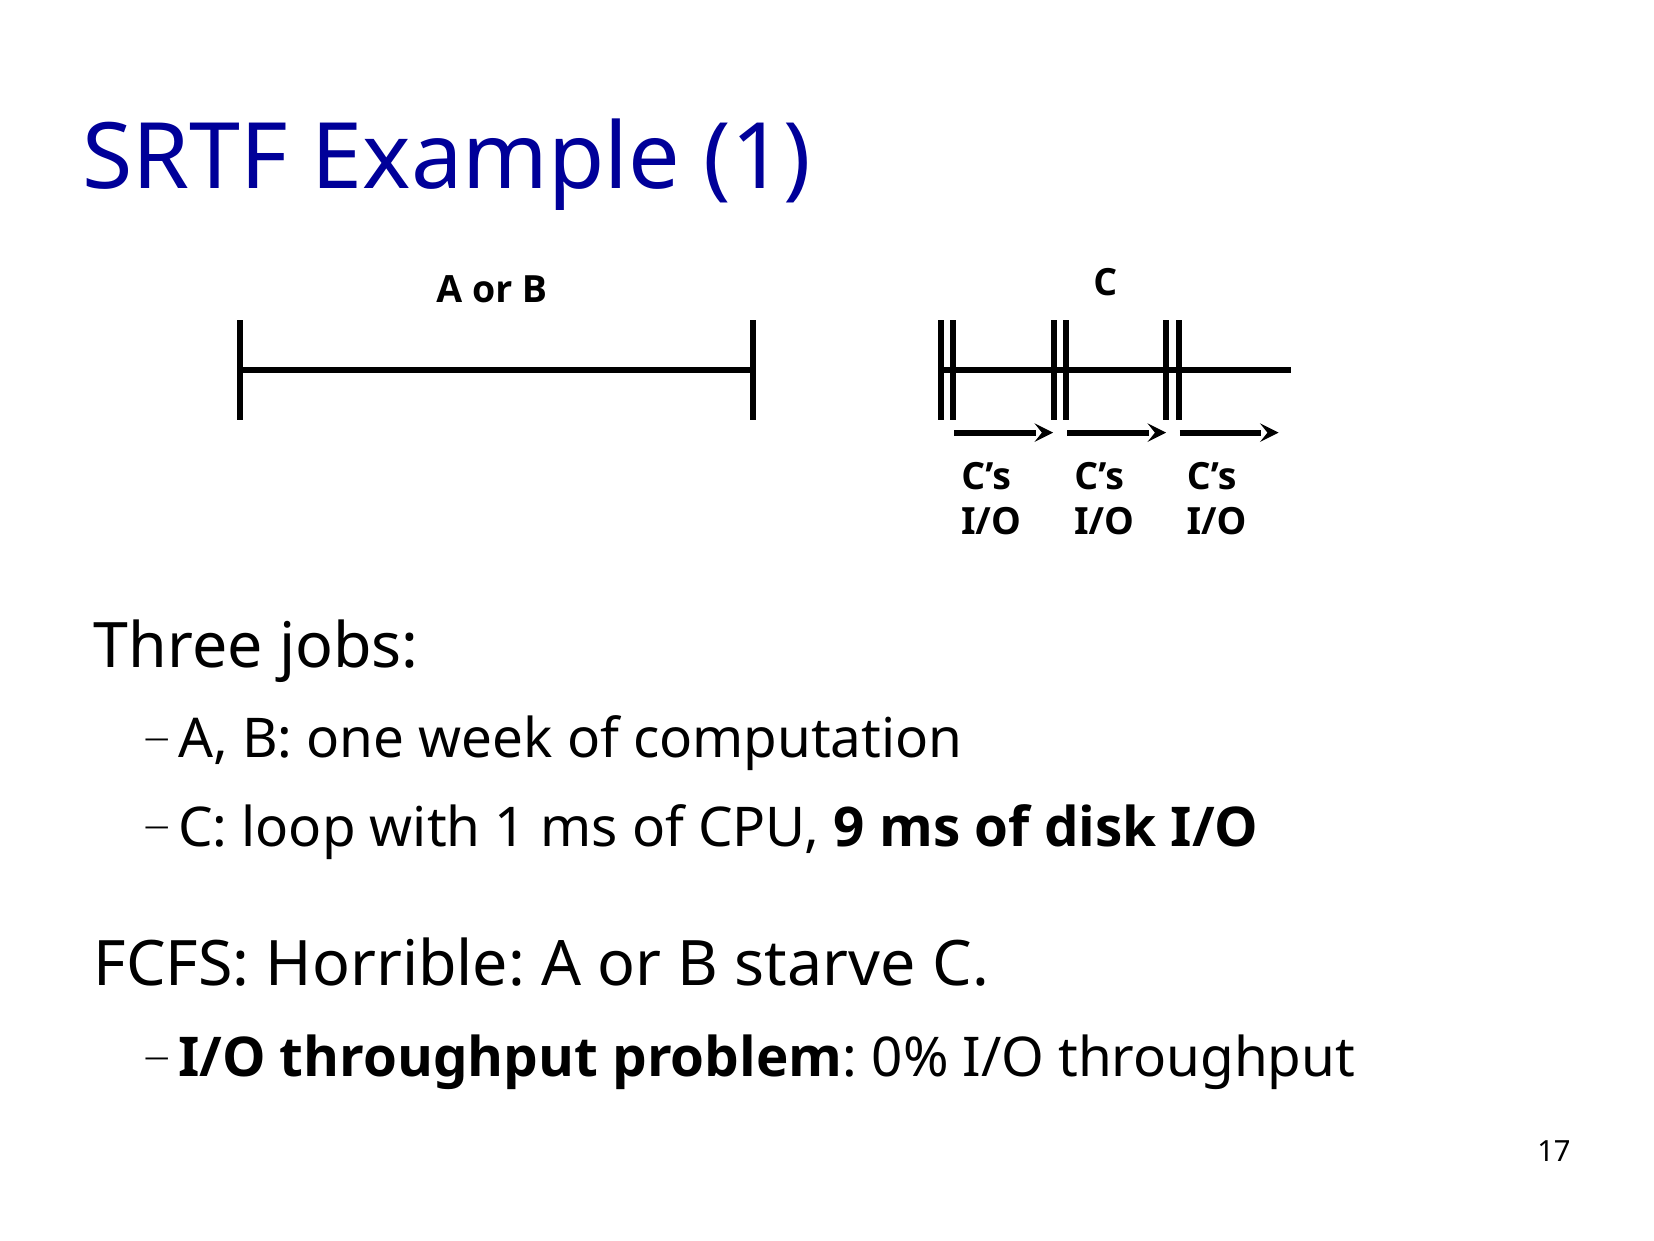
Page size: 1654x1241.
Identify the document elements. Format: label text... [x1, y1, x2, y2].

title SRTF Example (1) [82, 49, 1571, 257]
text_box C [1078, 250, 1133, 311]
text_box C’s I/O [946, 444, 1036, 550]
text_box C’s I/O [1059, 444, 1149, 550]
text_box C’s I/O [1171, 444, 1262, 550]
text_box A or B [421, 257, 563, 318]
list Three jobs: A, B: one week of computation C: loop with 1 ms of CPU, 9 ms of disk I/O FCFS: Horrible: A or B starve C. I/O throughput problem: 0% I/O throughput [60, 600, 1571, 1096]
